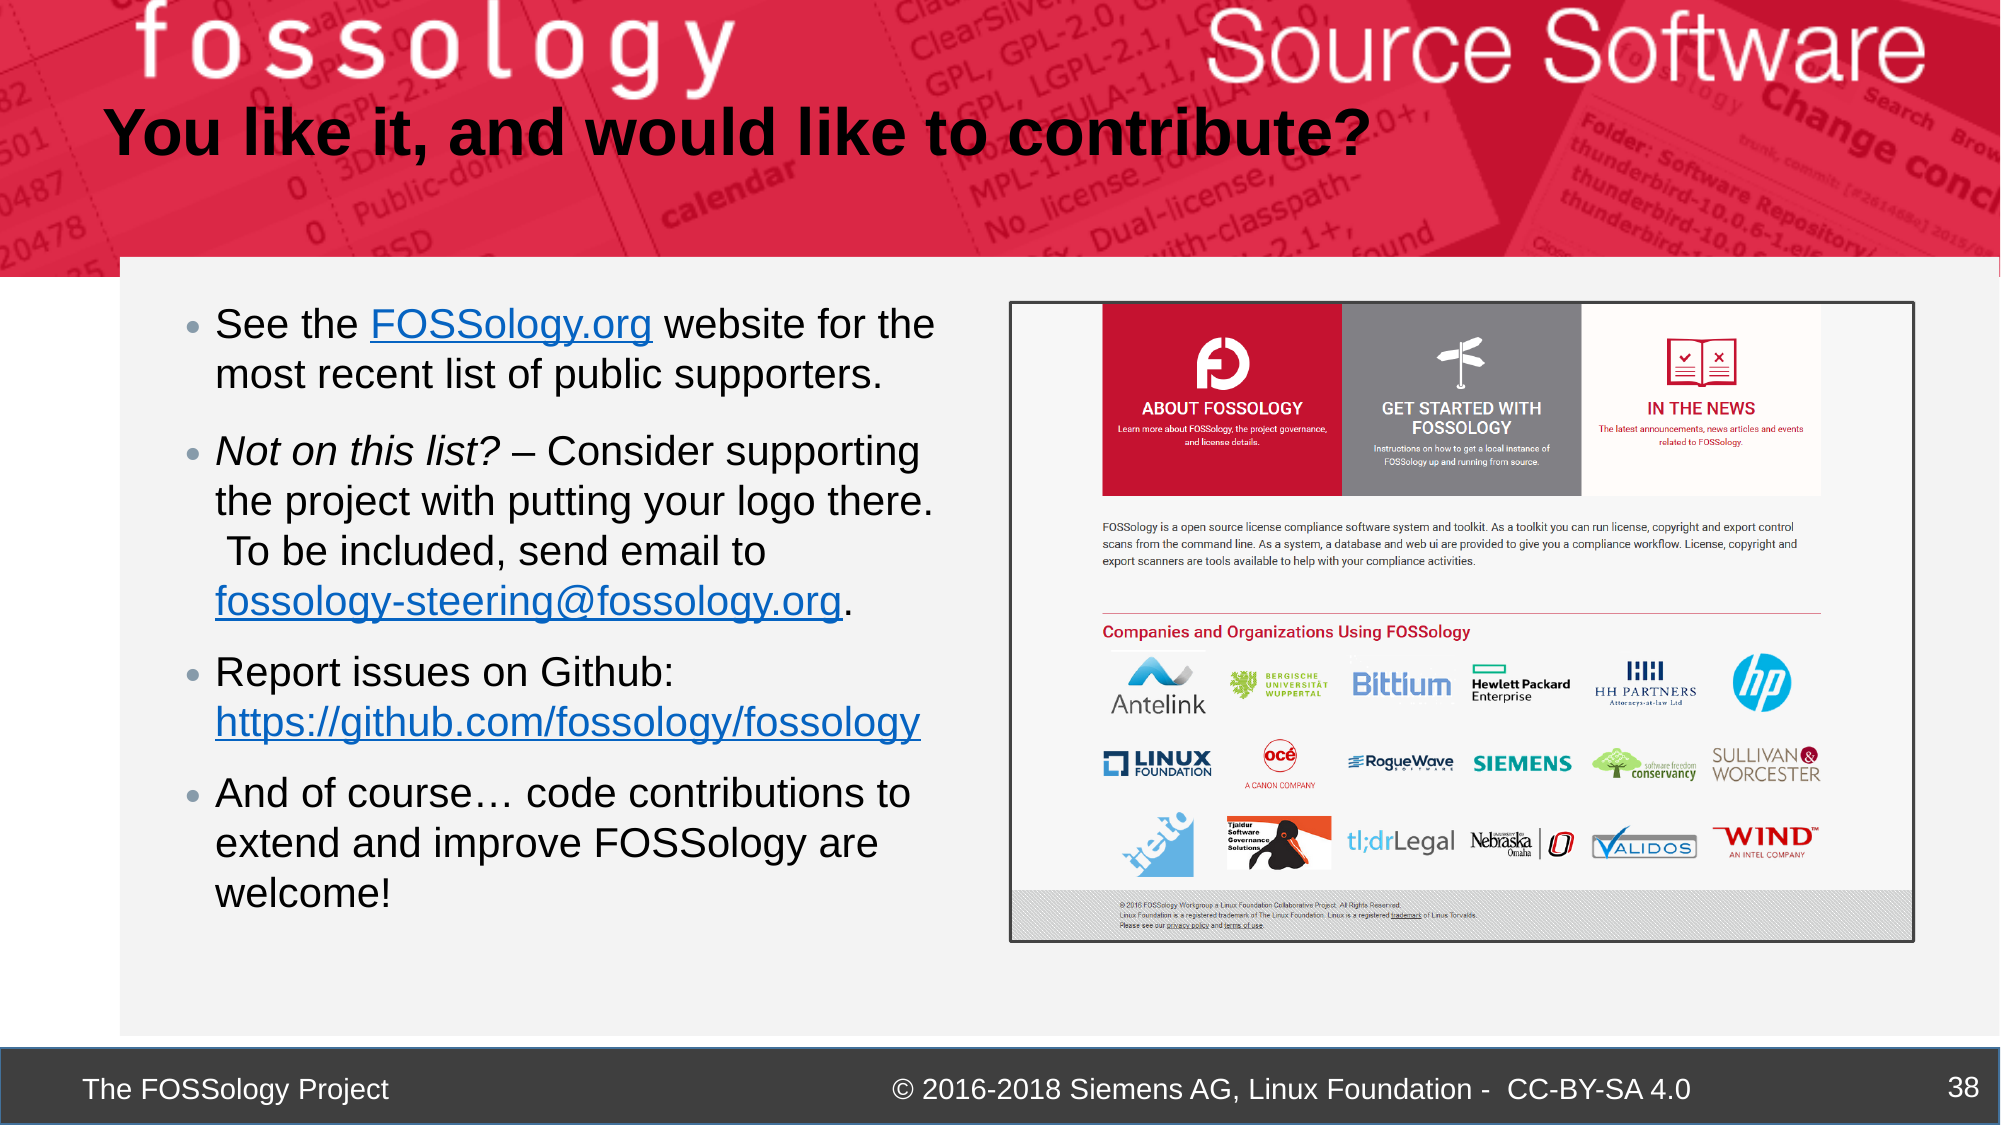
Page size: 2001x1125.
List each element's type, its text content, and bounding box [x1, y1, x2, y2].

text_box You like it, and would like to contribute? [0, 0, 2000, 208]
picture [0, 0, 2001, 277]
text_box [119, 256, 2000, 1036]
text_box See the FOSSology.org website for the most recent list of public supporters. Not on this list? – Consider supporting the project with putting your logo there. To be included, send email to fossology-steering@fossology.org. Report issues on Github: https://github.com/fossology/fossology And of course… code contributions to extend and improve FOSSology are welcome! [179, 296, 939, 974]
picture [1011, 303, 1912, 940]
